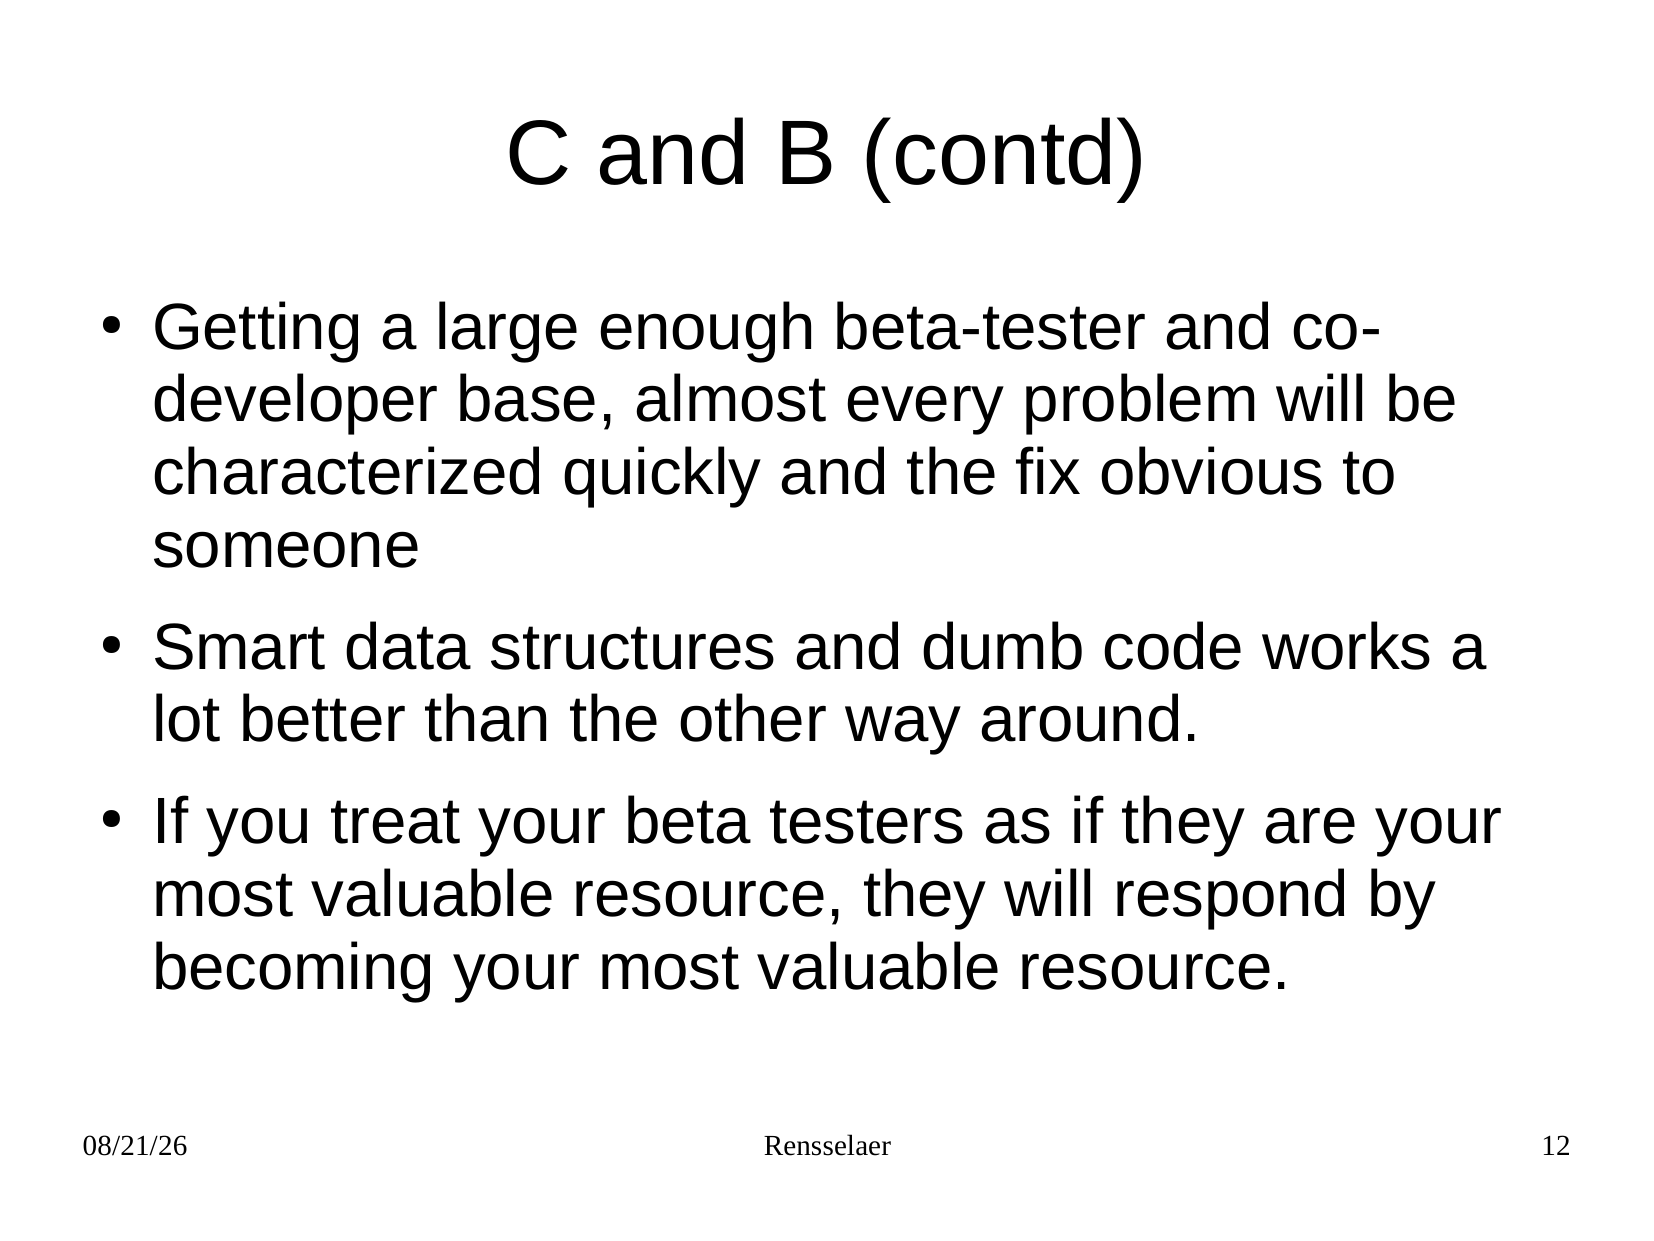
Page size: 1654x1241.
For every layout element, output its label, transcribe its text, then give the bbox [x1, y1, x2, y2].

list Getting a large enough beta-tester and co-developer base, almost every problem will be characterized quickly and the fix obvious to someone Smart data structures and dumb code works a lot better than the other way around. If you treat your beta testers as if they are your most valuable resource, they will respond by becoming your most valuable resource. [82, 290, 1571, 1010]
title C and B (contd) [82, 49, 1571, 257]
